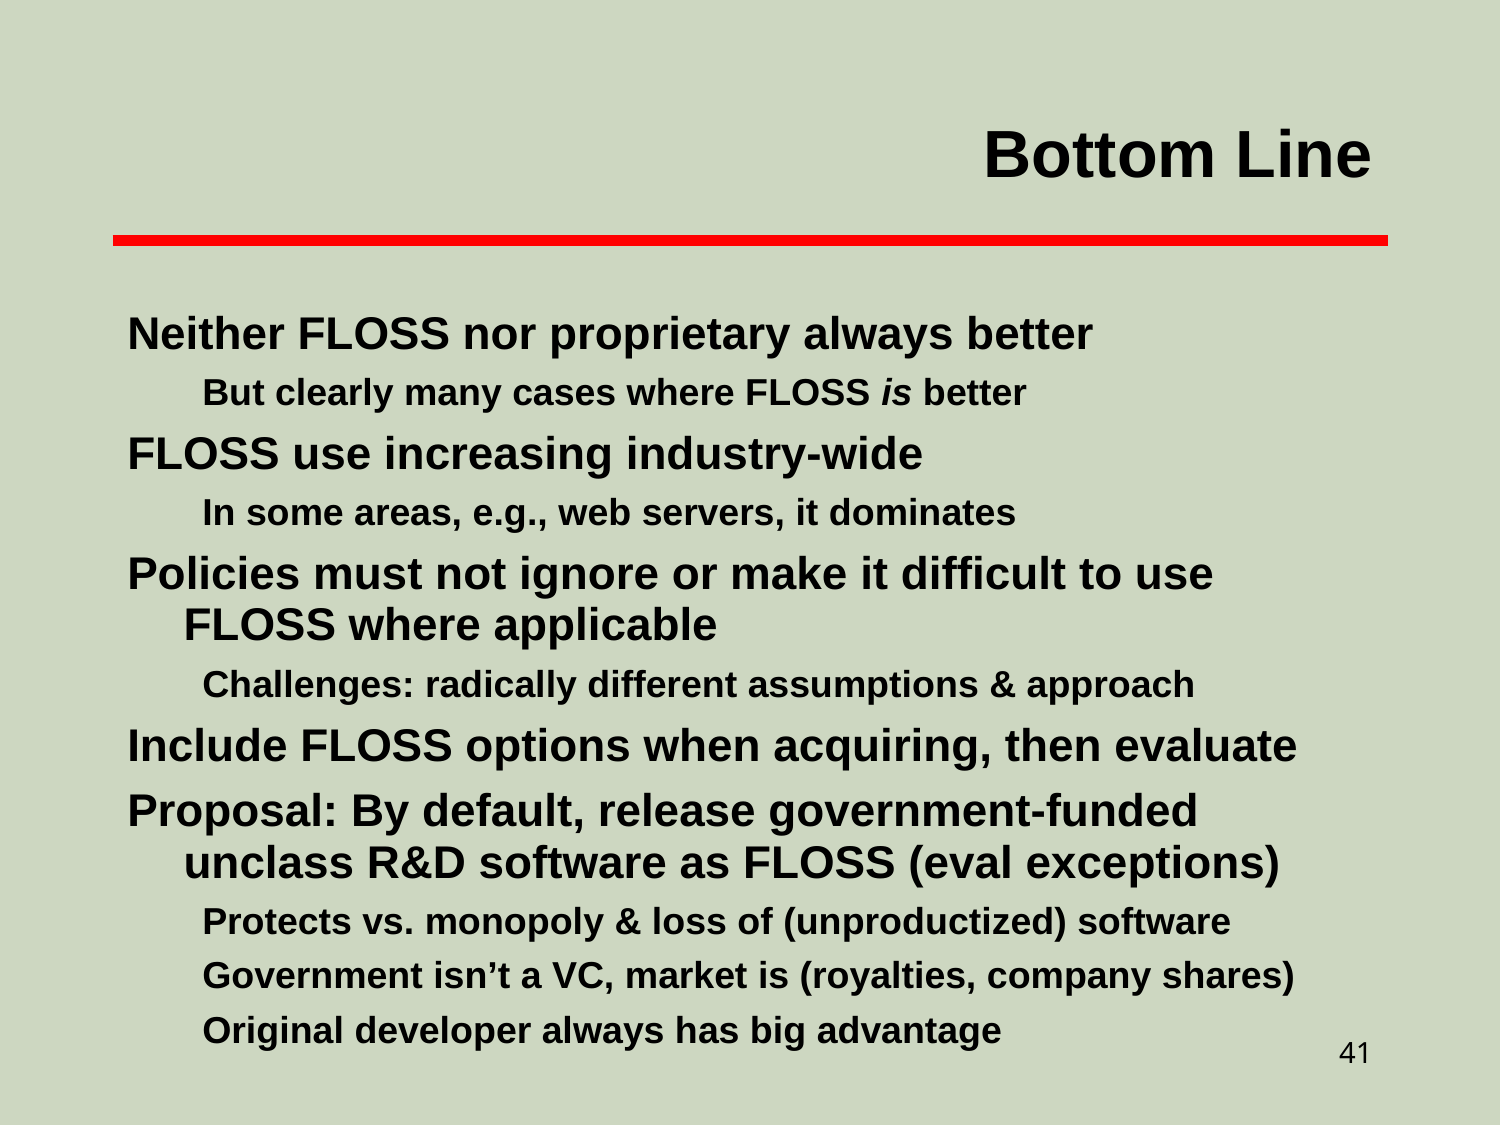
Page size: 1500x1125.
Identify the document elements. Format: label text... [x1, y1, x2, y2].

title Bottom Line [337, 85, 1388, 224]
list Neither FLOSS nor proprietary always better But clearly many cases where FLOSS is better FLOSS use increasing industry-wide In some areas, e.g., web servers, it dominates Policies must not ignore or make it difficult to use FLOSS where applicable Challenges: radically different assumptions & approach Include FLOSS options when acquiring, then evaluate Proposal: By default, release government-funded unclass R&D software as FLOSS (eval exceptions) Protects vs. monopoly & loss of (unproductized) software Government isn’t a VC, market is (royalties, company shares) Original developer always has big advantage [112, 299, 1388, 1059]
